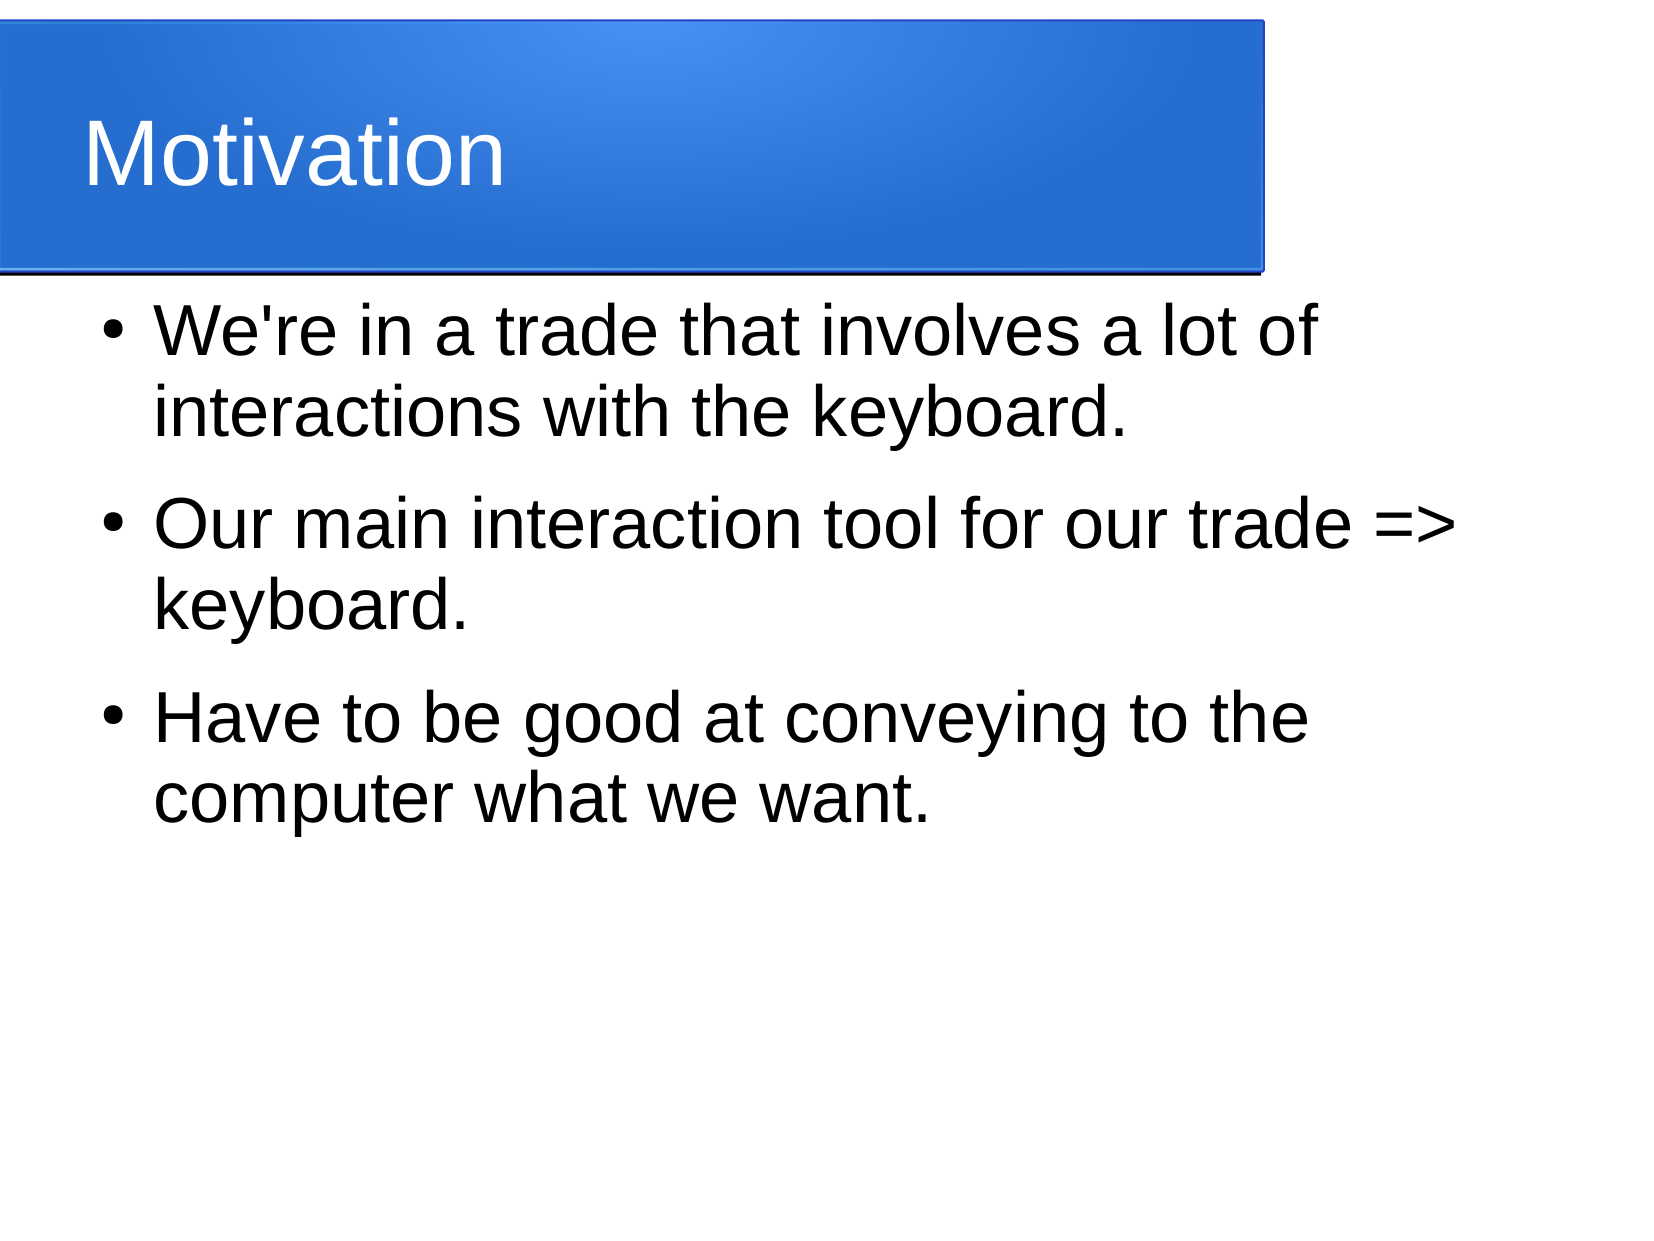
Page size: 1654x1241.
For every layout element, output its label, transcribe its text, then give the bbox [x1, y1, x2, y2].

title Motivation [82, 49, 1250, 257]
list We're in a trade that involves a lot of interactions with the keyboard. Our main interaction tool for our trade => keyboard. Have to be good at conveying to the computer what we want. [82, 290, 1538, 1010]
